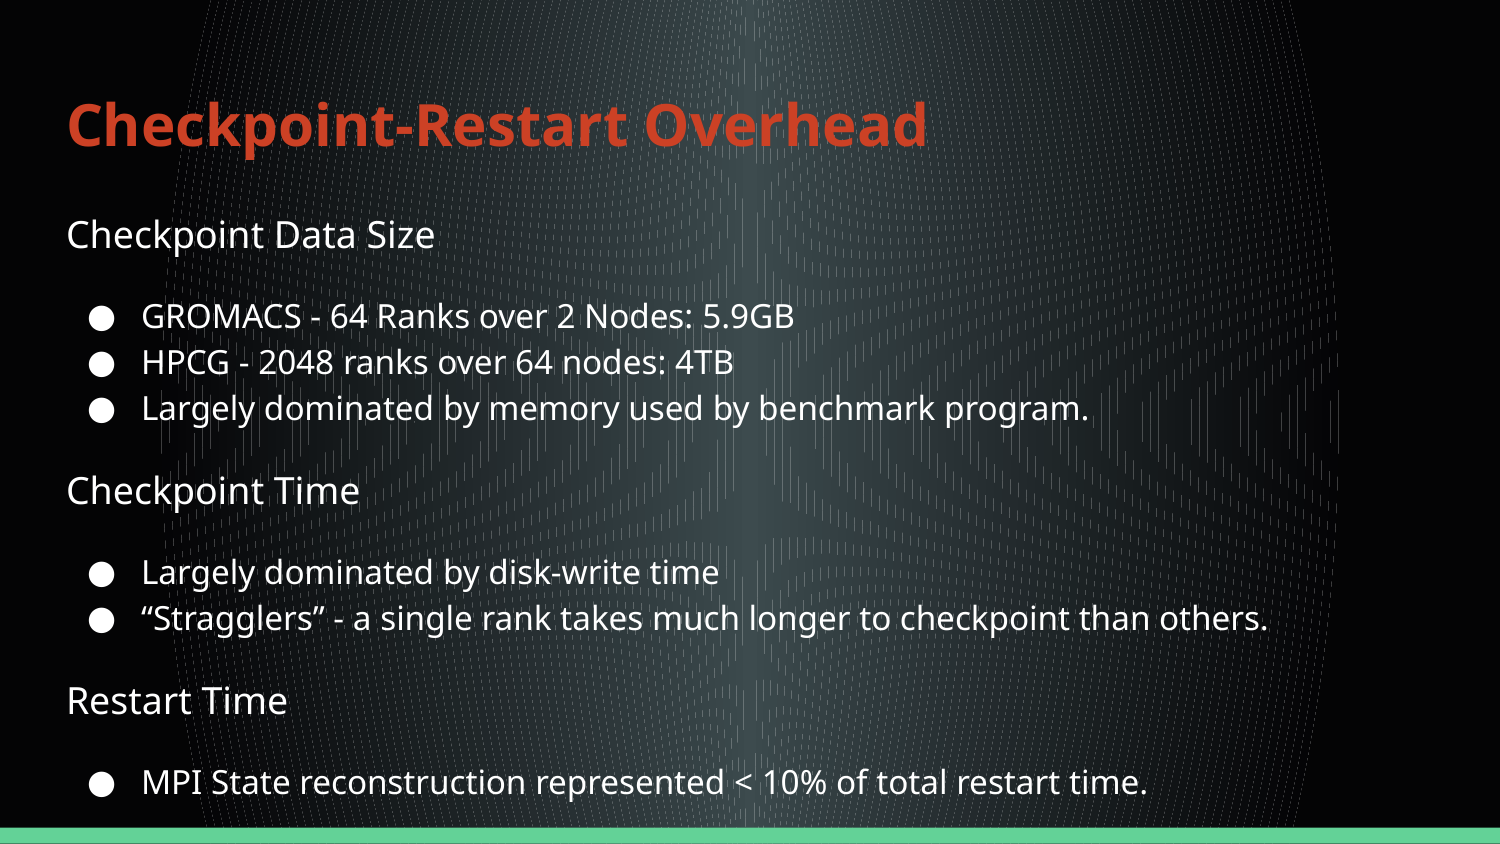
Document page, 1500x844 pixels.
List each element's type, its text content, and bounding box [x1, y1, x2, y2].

list Checkpoint Data Size GROMACS - 64 Ranks over 2 Nodes: 5.9GB HPCG - 2048 ranks over 64 nodes: 4TB Largely dominated by memory used by benchmark program. Checkpoint Time Largely dominated by disk-write time “Stragglers” - a single rank takes much longer to checkpoint than others. Restart Time MPI State reconstruction represented < 10% of total restart time. [51, 189, 1449, 797]
title Checkpoint-Restart Overhead [51, 72, 1449, 167]
